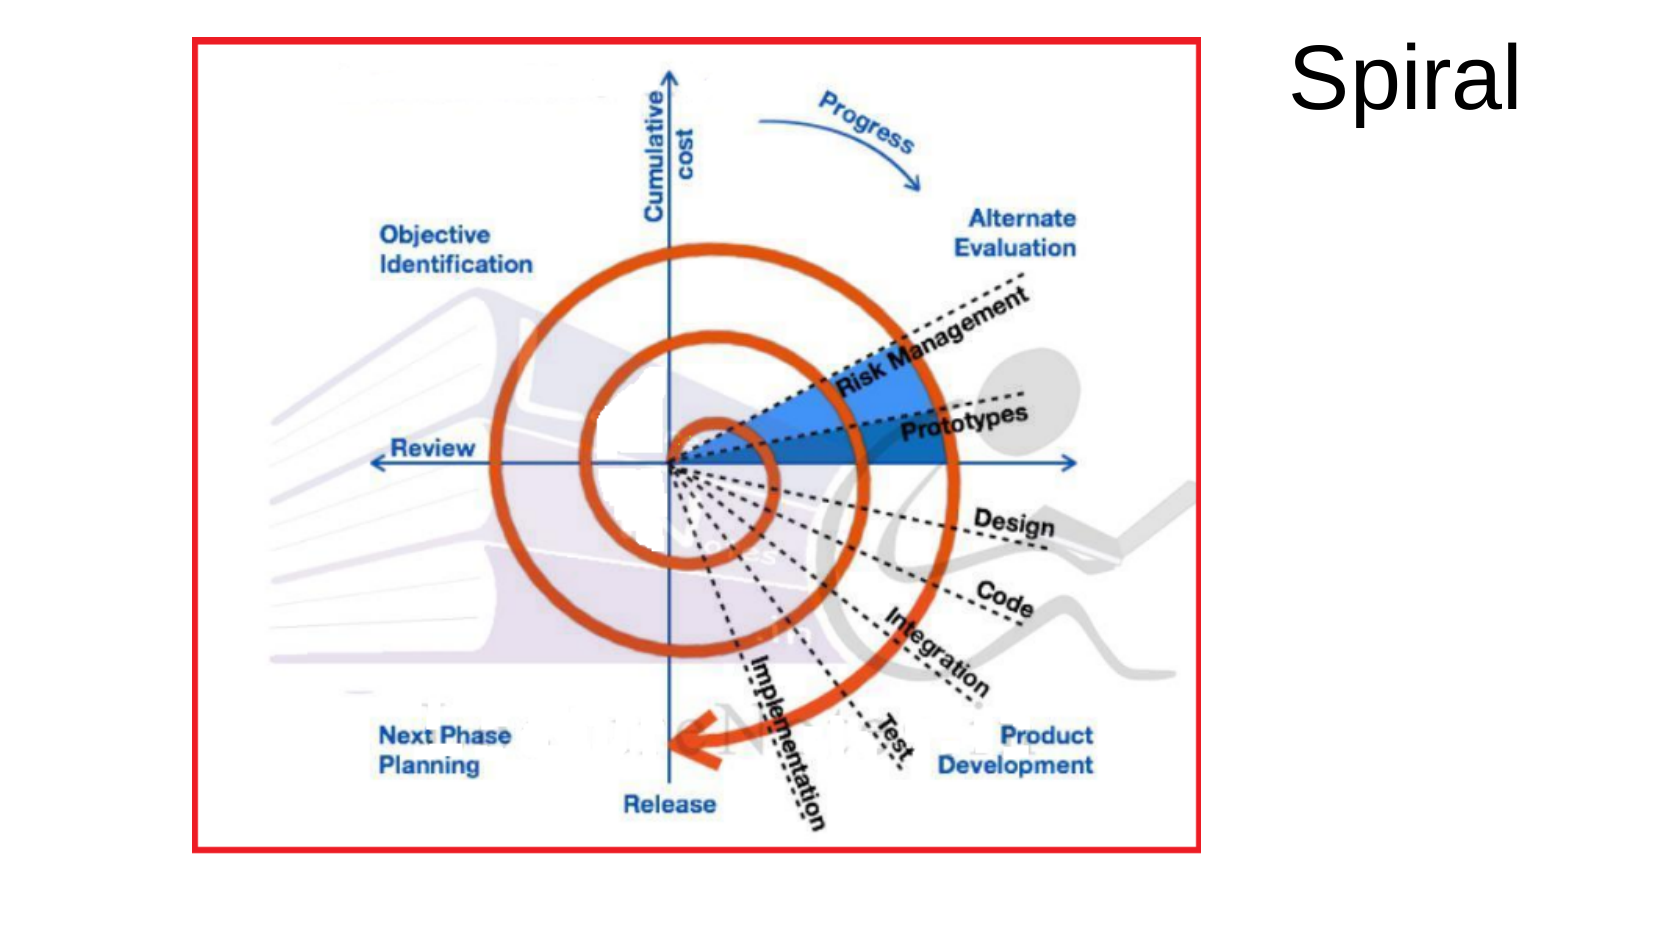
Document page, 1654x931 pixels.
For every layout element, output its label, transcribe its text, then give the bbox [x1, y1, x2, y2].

picture [192, 37, 1201, 855]
title Spiral [1200, 0, 1613, 156]
